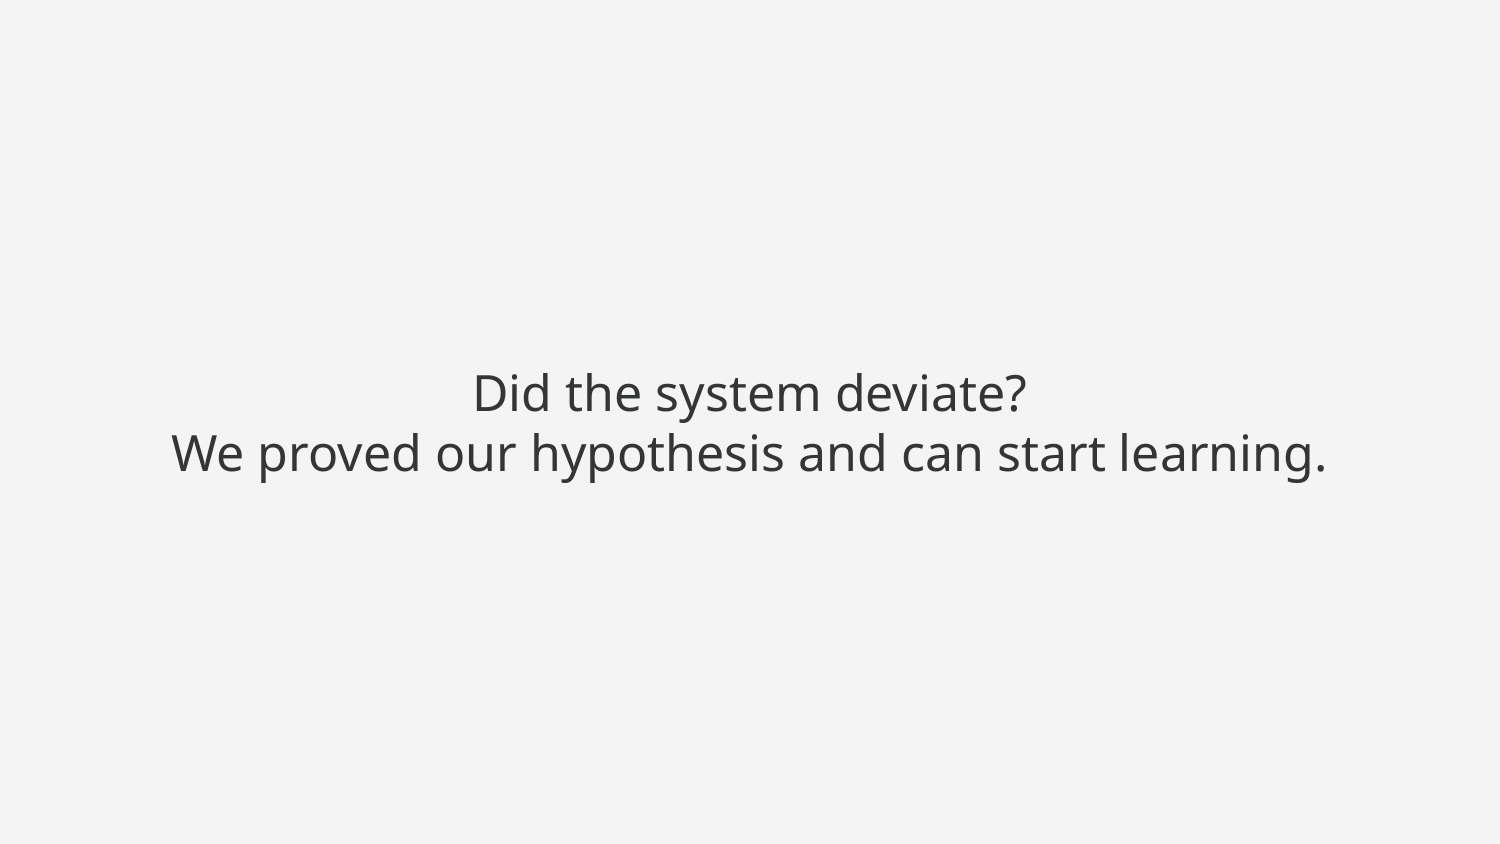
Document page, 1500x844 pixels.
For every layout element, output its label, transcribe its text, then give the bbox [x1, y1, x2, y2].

list Did the system deviate? We proved our hypothesis and can start learning. [51, 266, 1449, 578]
